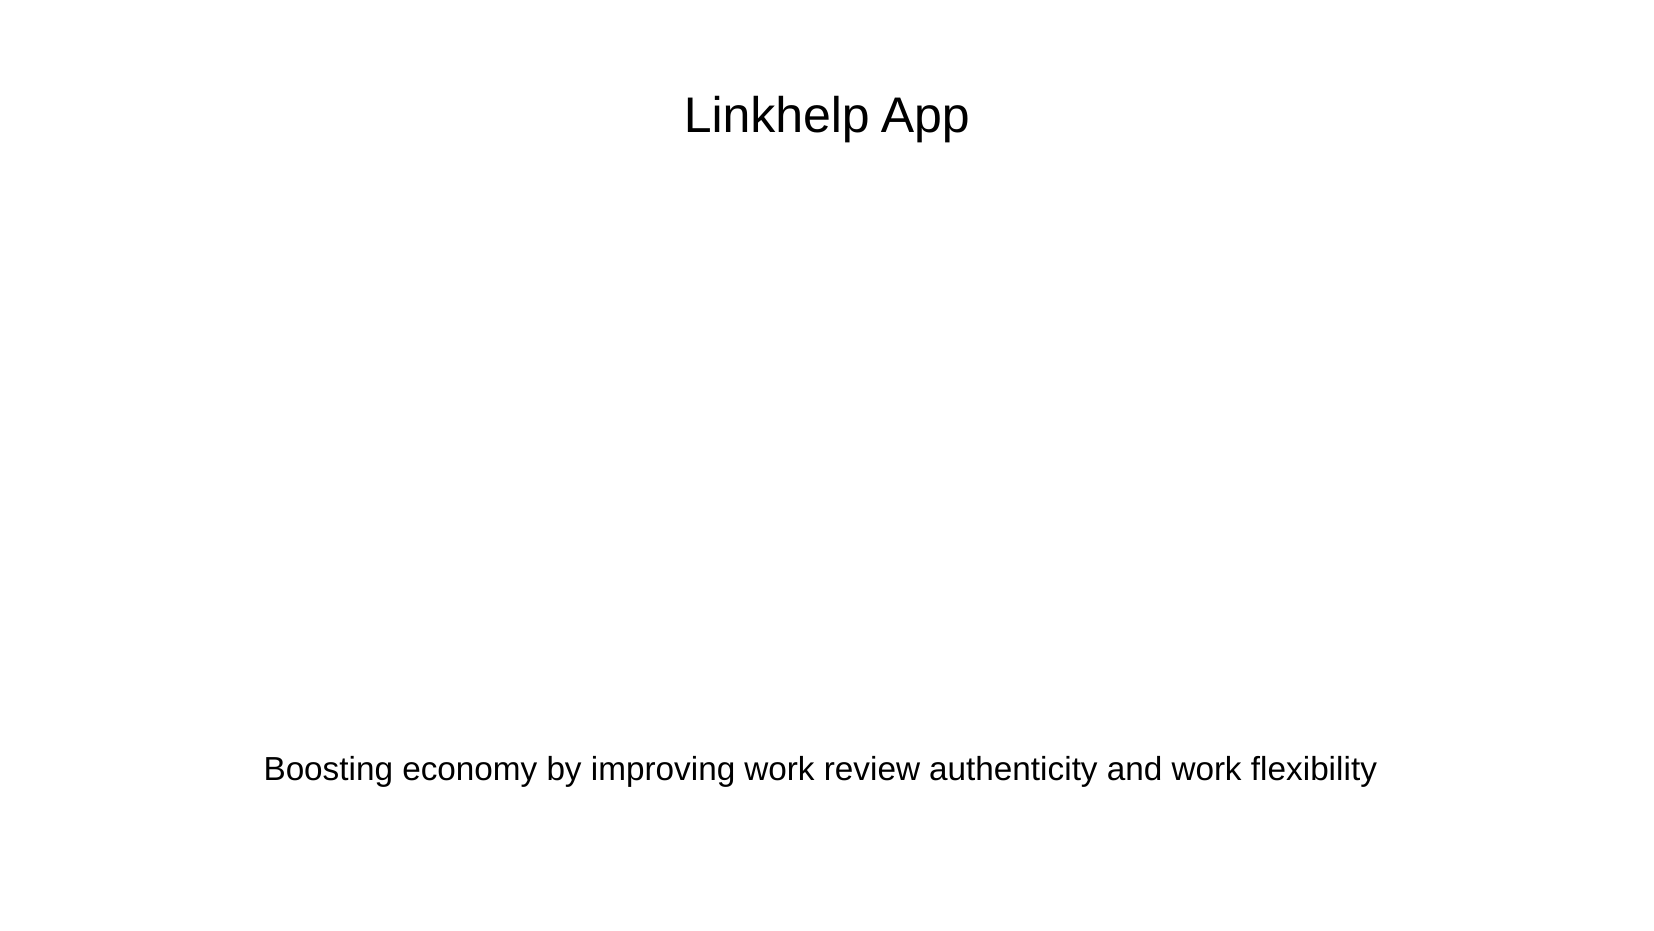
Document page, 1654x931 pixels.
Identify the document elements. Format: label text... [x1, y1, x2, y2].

title Linkhelp App [82, 37, 1571, 193]
subtitle Boosting economy by improving work review authenticity and work flexibility [112, 712, 1530, 826]
